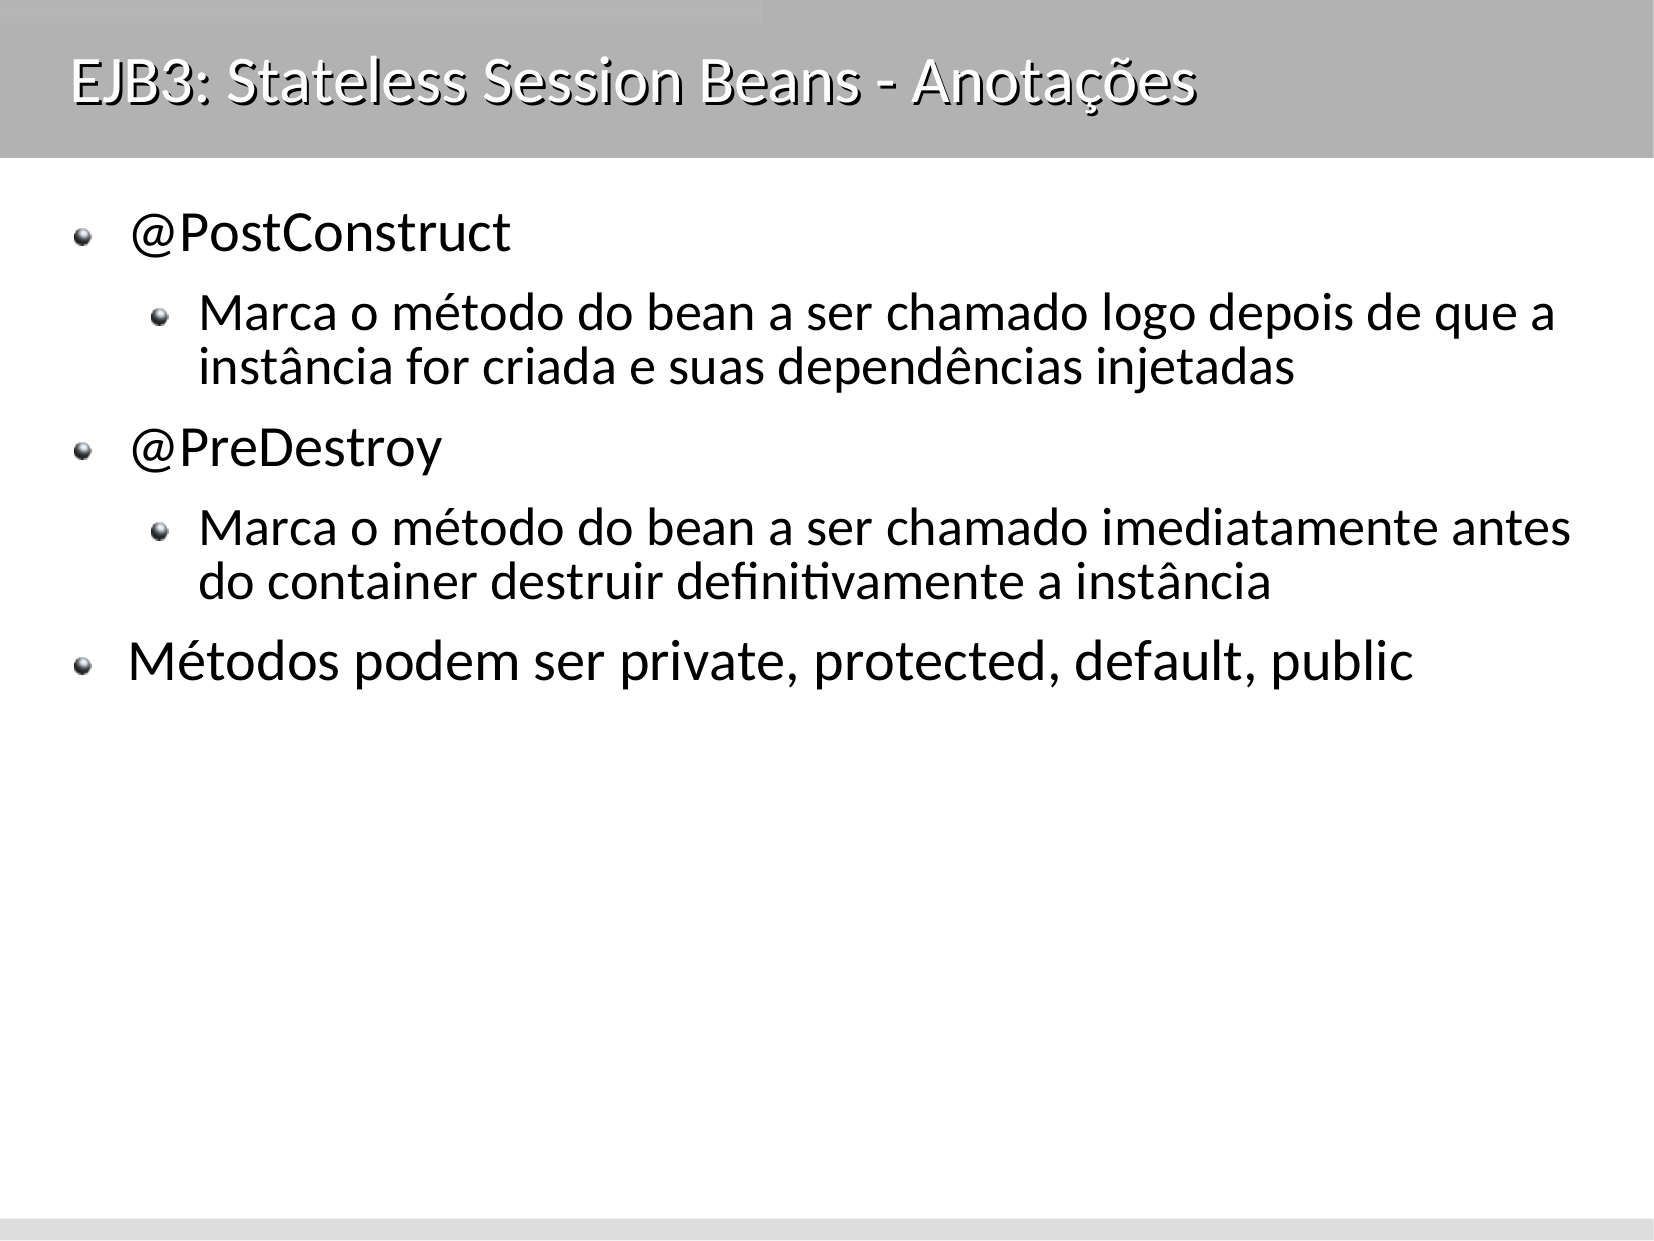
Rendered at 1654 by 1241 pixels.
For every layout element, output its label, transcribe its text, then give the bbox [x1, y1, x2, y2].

list @PostConstruct Marca o método do bean a ser chamado logo depois de que a instância for criada e suas dependências injetadas @PreDestroy Marca o método do bean a ser chamado imediatamente antes do container destruir definitivamente a instância Métodos podem ser private, protected, default, public [56, 207, 1595, 1129]
title EJB3: Stateless Session Beans - Anotações [70, 11, 1536, 160]
